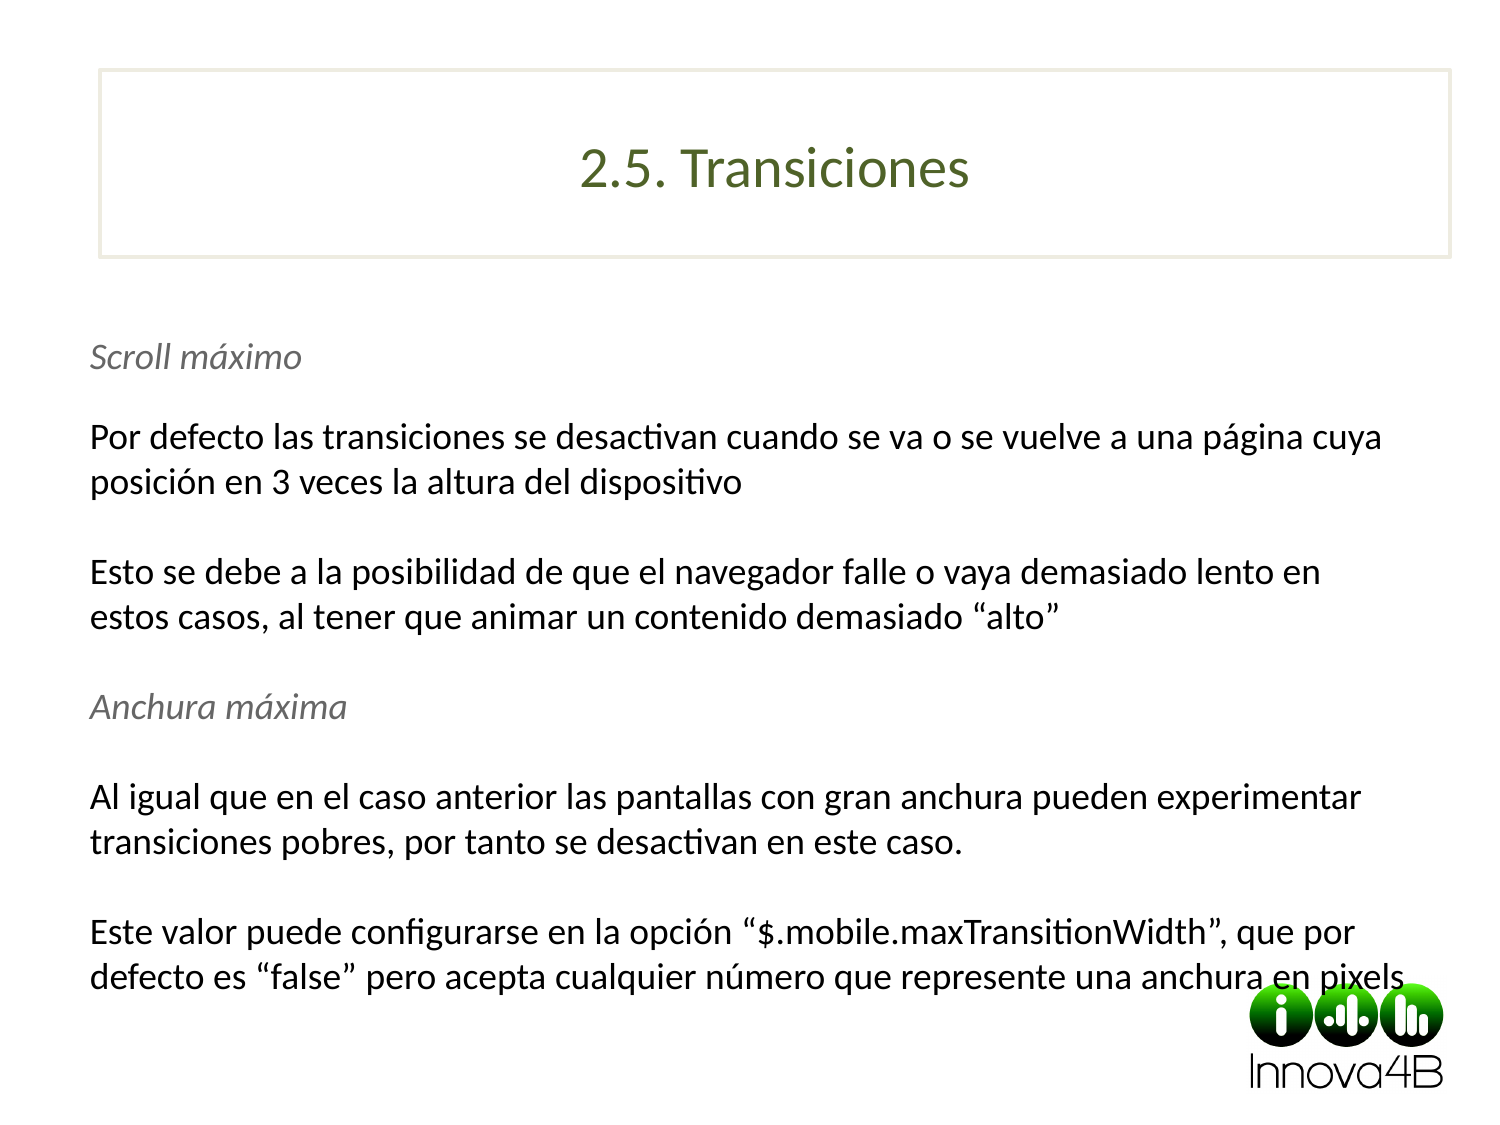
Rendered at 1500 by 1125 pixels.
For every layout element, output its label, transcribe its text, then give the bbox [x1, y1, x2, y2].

text_box Scroll máximo Por defecto las transiciones se desactivan cuando se va o se vuelve a una página cuya posición en 3 veces la altura del dispositivo Esto se debe a la posibilidad de que el navegador falle o vaya demasiado lento en estos casos, al tener que animar un contenido demasiado “alto” Anchura máxima Al igual que en el caso anterior las pantallas con gran anchura pueden experimentar transiciones pobres, por tanto se desactivan en este caso. Este valor puede configurarse en la opción “$.mobile.maxTransitionWidth”, que por defecto es “false” pero acepta cualquier número que represente una anchura en pixels [74, 324, 1425, 1005]
picture [1246, 975, 1447, 1094]
text_box 2.5. Transiciones [99, 70, 1450, 258]
